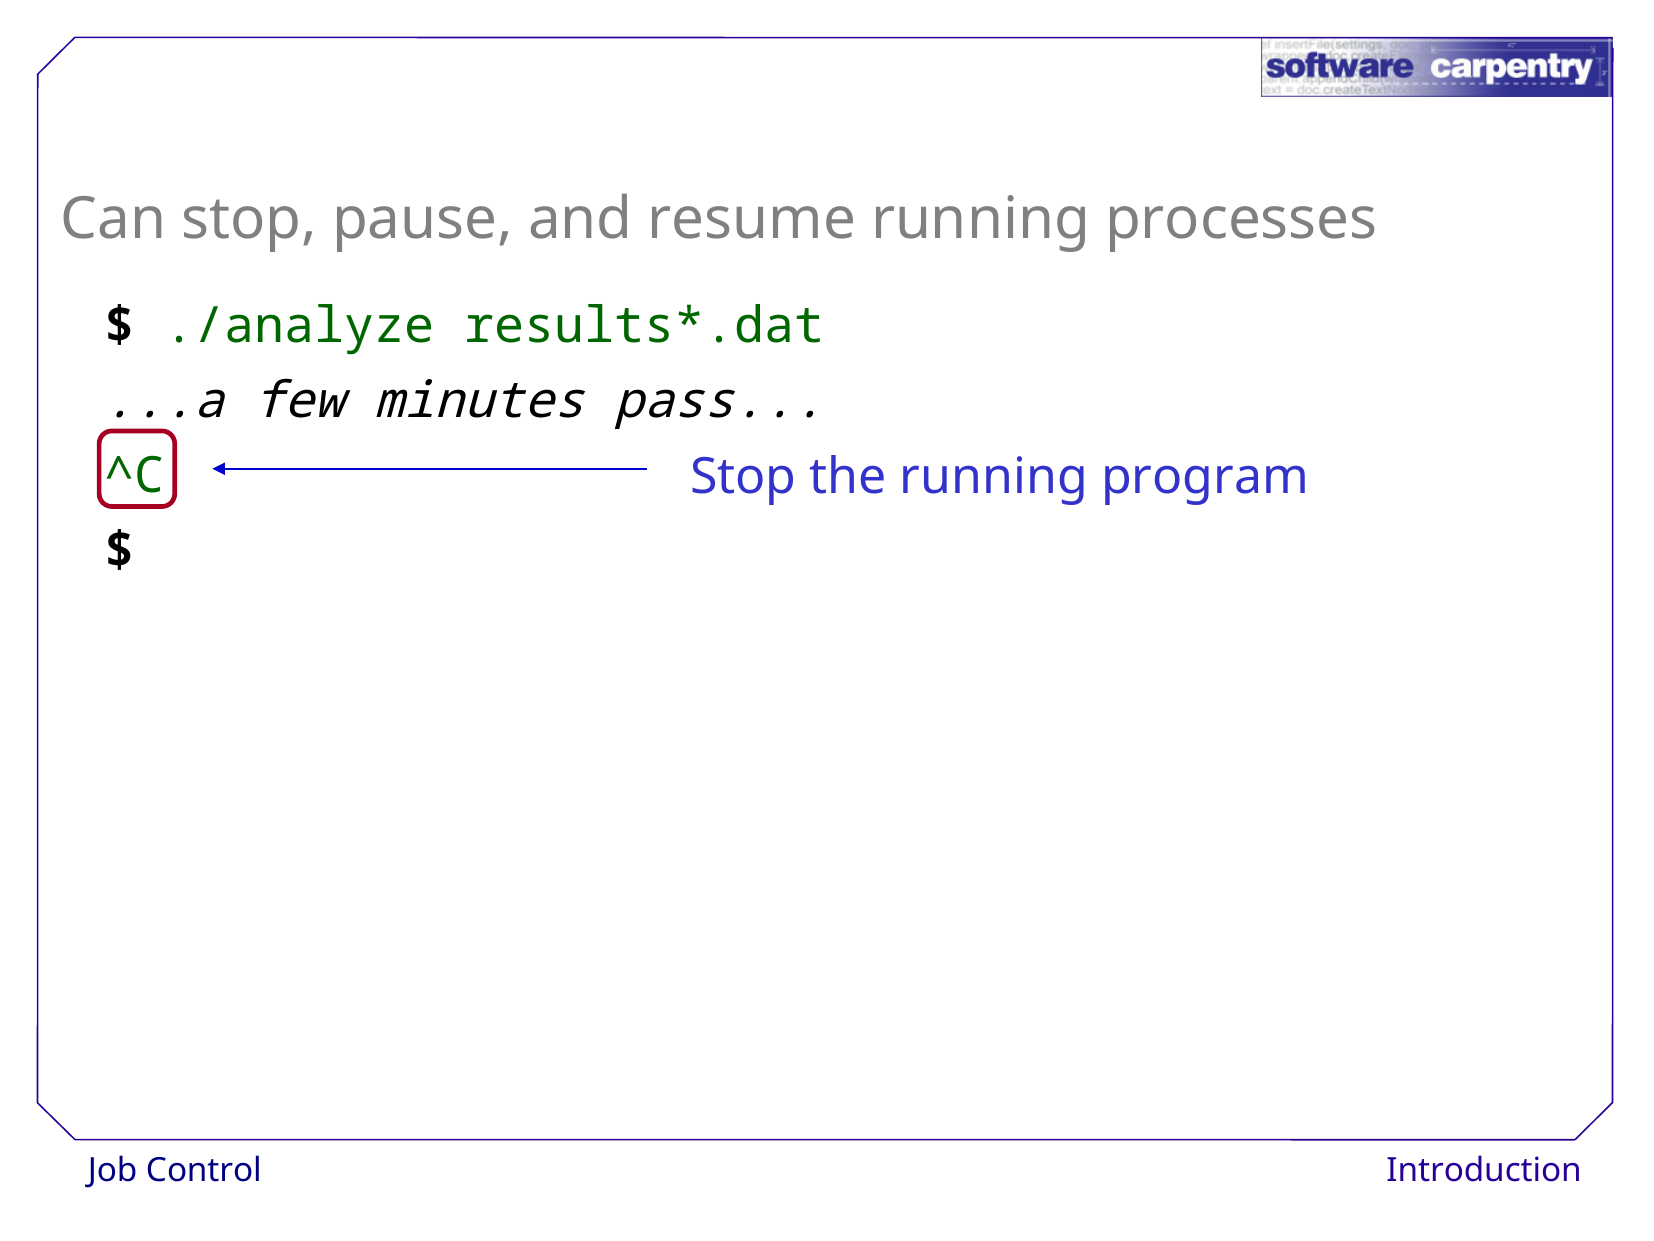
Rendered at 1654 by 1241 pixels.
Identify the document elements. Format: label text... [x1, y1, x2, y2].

text_box Stop the running program [675, 421, 1555, 583]
text_box Can stop, pause, and resume running processes [45, 138, 1543, 259]
picture [1261, 39, 1613, 97]
text_box $ ./analyze results*.dat ...a few minutes pass... ^C $ [89, 270, 1512, 1065]
